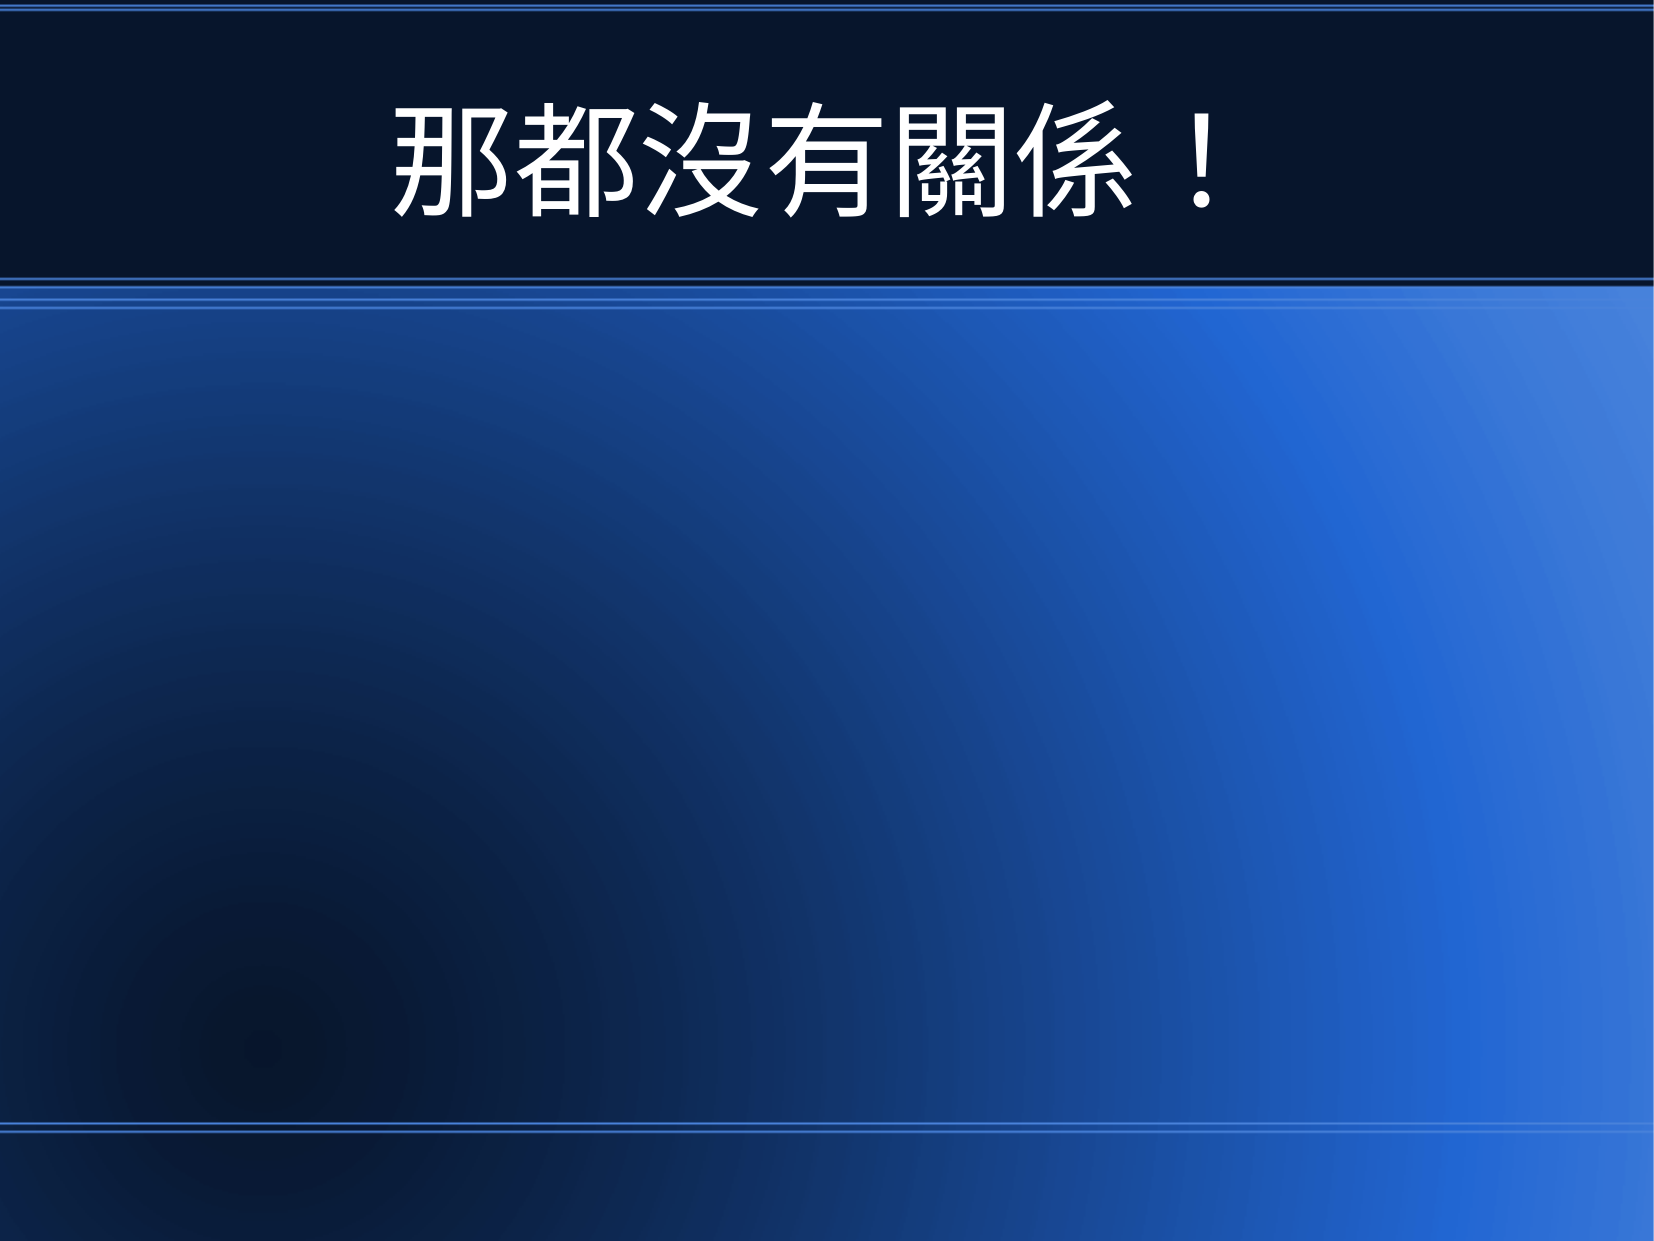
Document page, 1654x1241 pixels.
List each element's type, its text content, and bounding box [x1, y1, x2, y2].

title 那都沒有關係！ [82, 49, 1571, 257]
picture [0, 0, 1654, 1241]
